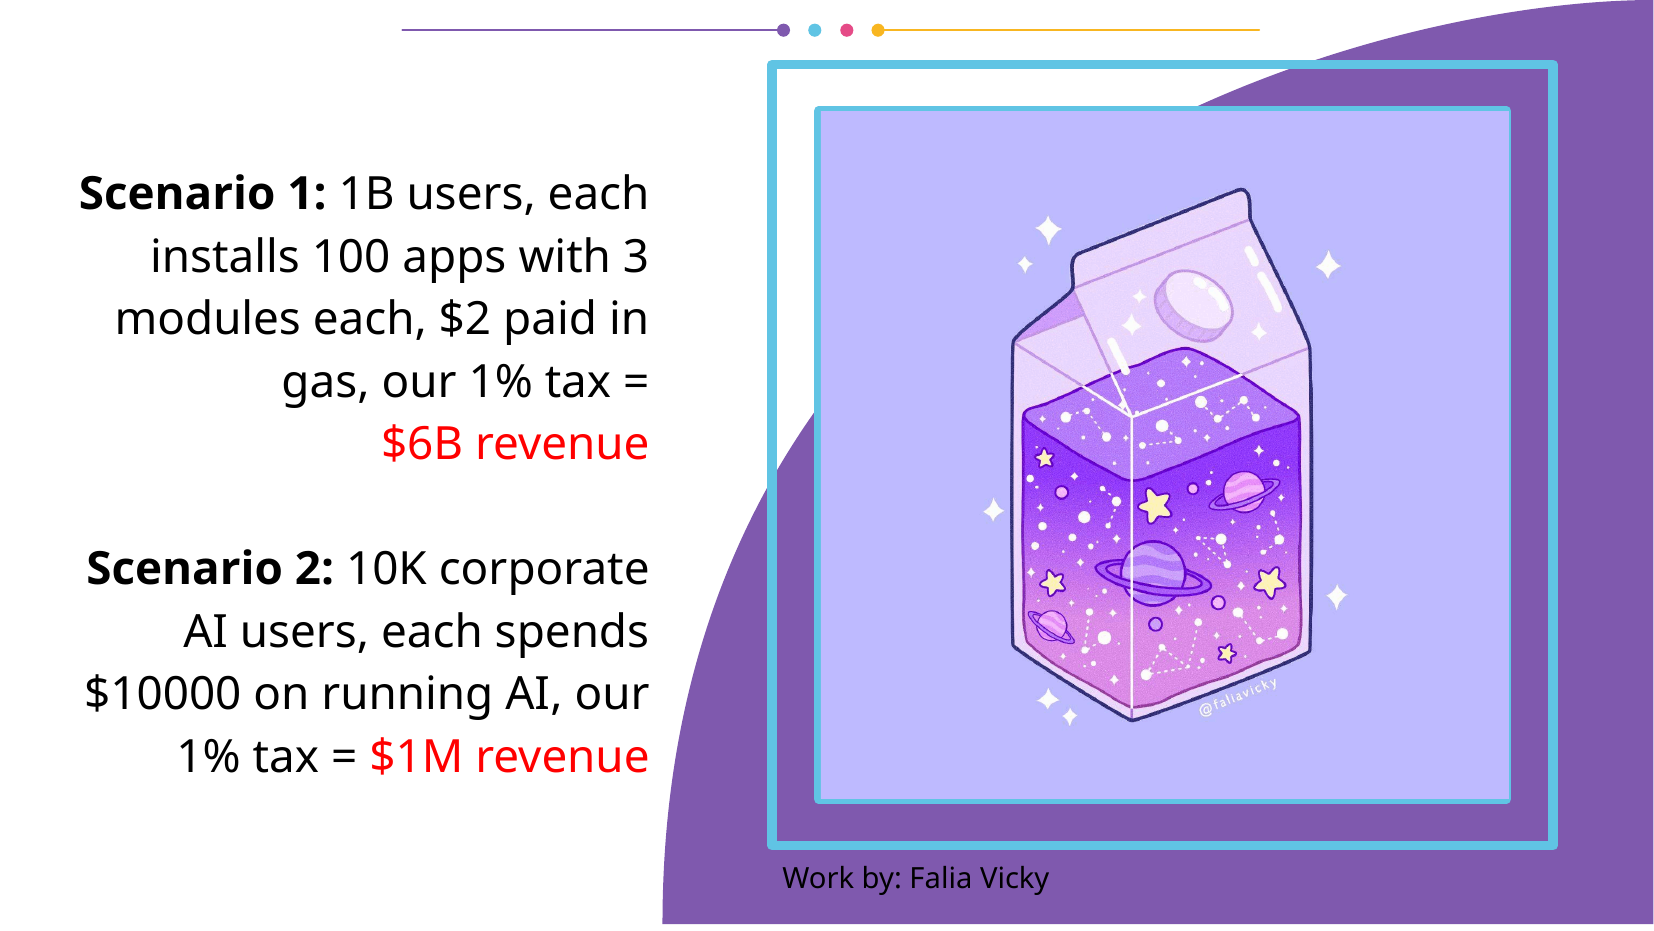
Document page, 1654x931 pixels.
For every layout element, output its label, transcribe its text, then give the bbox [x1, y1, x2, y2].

text_box [820, 111, 1509, 800]
text_box Work by: Falia Vicky [767, 849, 1066, 905]
title Scenario 1: 1B users, each installs 100 apps with 3 modules each, $2 paid in gas, our 1% tax = $6B revenue Scenario 2: 10K corporate AI users, each spends $10000 on running AI, our 1% tax = $1M revenue [69, 64, 650, 882]
